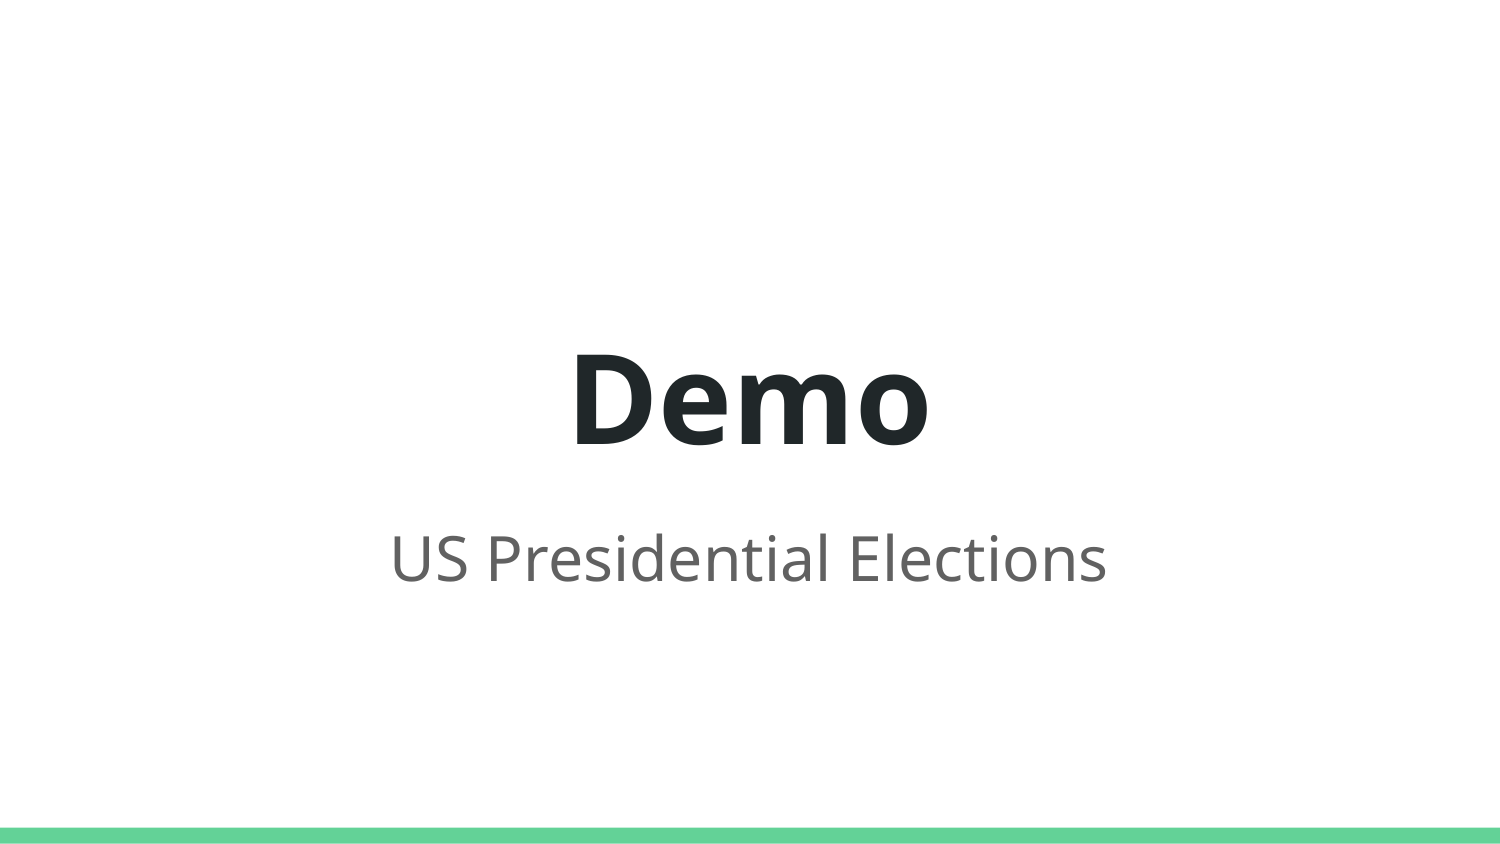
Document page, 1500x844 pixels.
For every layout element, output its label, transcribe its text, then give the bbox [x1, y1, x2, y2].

title Demo [51, 162, 1449, 478]
list US Presidential Elections [51, 503, 1449, 652]
